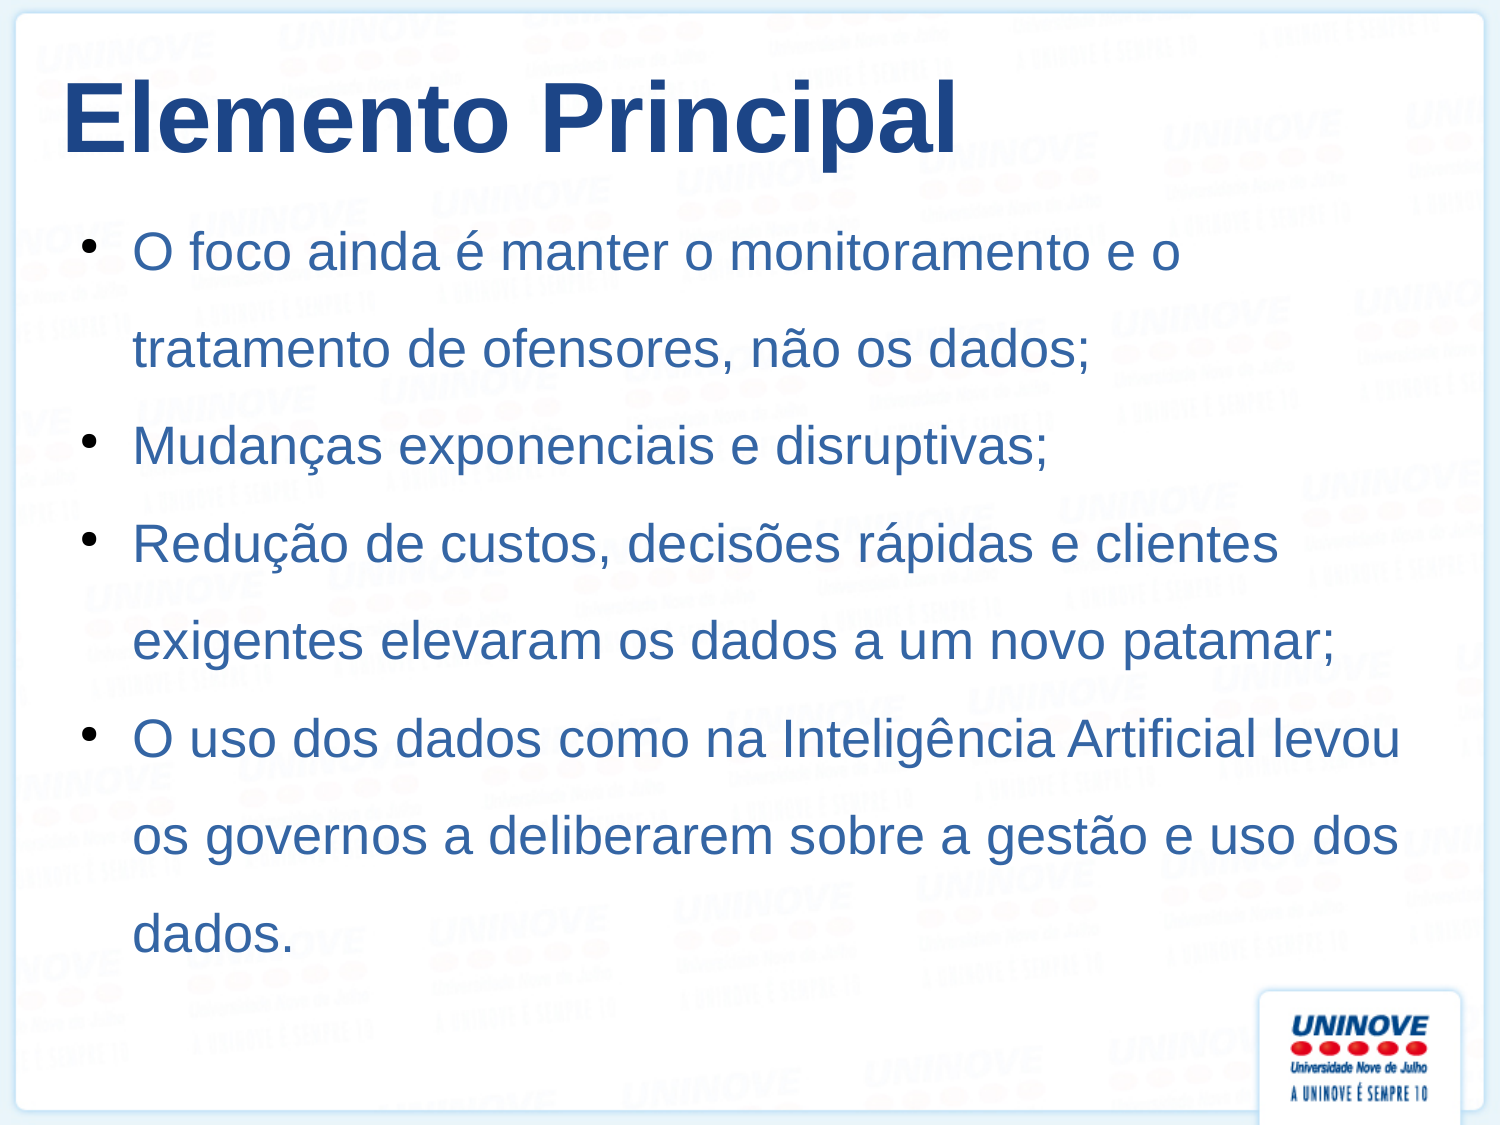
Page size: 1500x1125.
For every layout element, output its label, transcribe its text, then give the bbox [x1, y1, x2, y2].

title Elemento Principal [46, 45, 1454, 164]
picture [0, 0, 1500, 1125]
list O foco ainda é manter o monitoramento e o tratamento de ofensores, não os dados; Mudanças exponenciais e disruptivas; Redução de custos, decisões rápidas e clientes exigentes elevaram os dados a um novo patamar; O uso dos dados como na Inteligência Artificial levou os governos a deliberarem sobre a gestão e uso dos dados. [46, 175, 1454, 1005]
